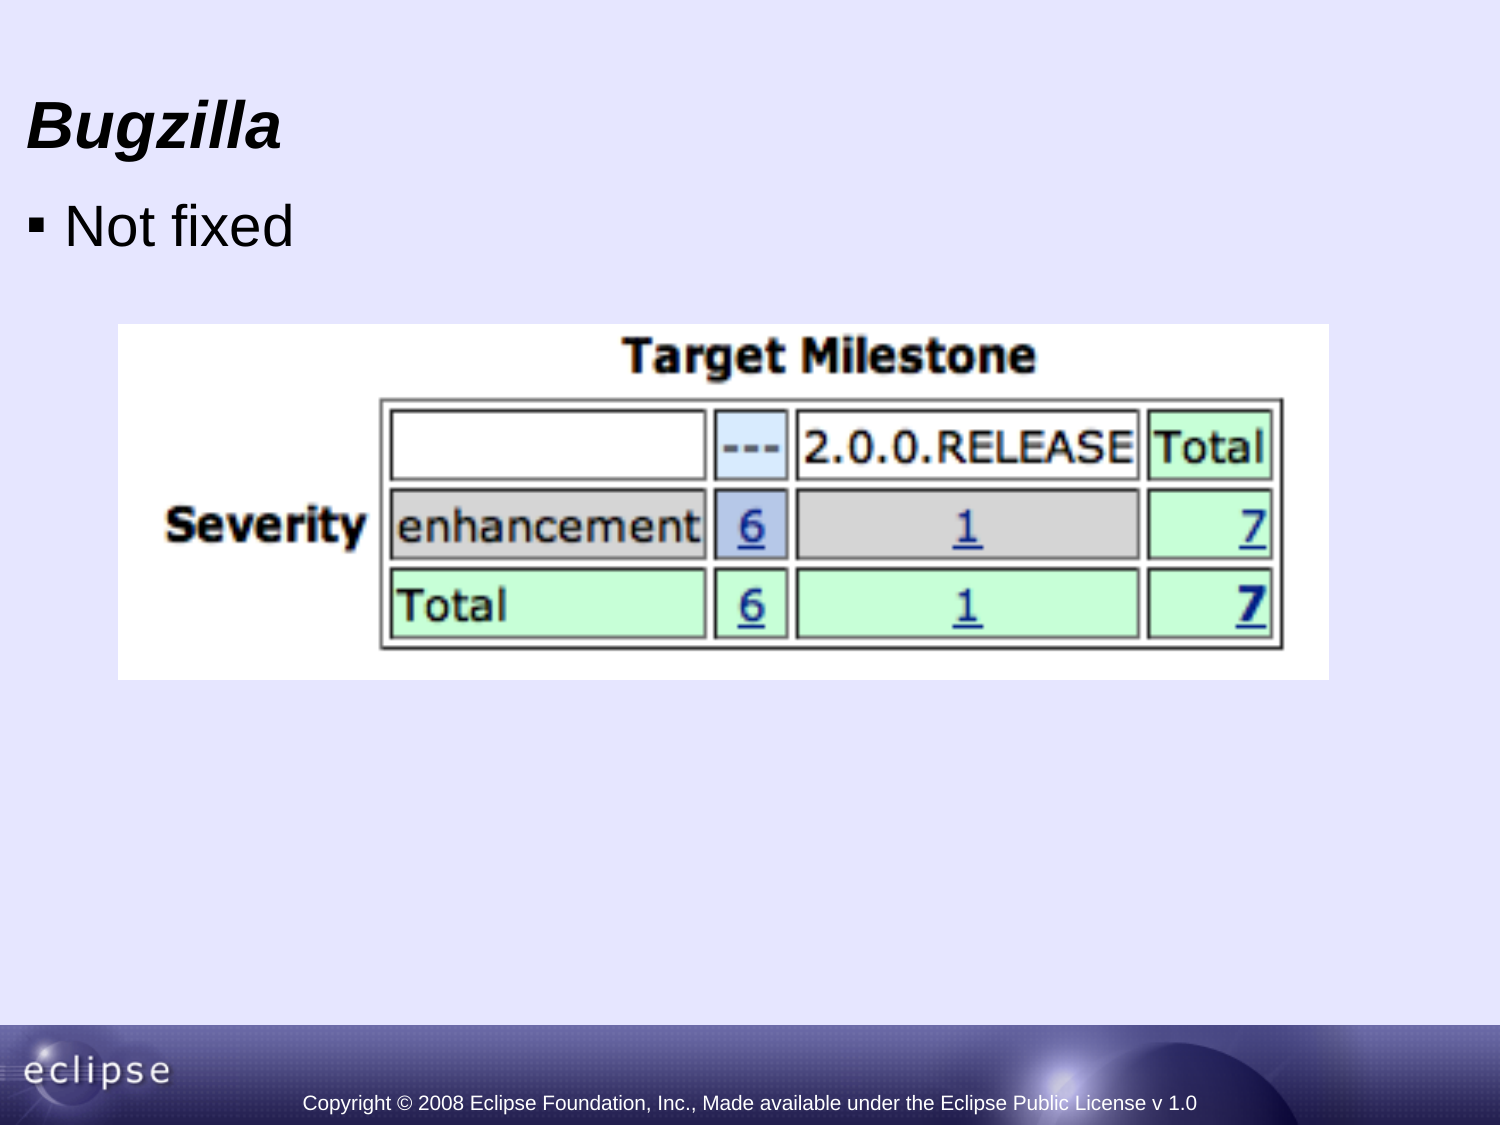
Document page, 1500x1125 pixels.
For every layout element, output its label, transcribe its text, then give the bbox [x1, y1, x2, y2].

picture [0, 1025, 1500, 1125]
title Bugzilla [26, 84, 1474, 172]
list Not fixed [26, 193, 1452, 1027]
picture [118, 324, 1329, 680]
